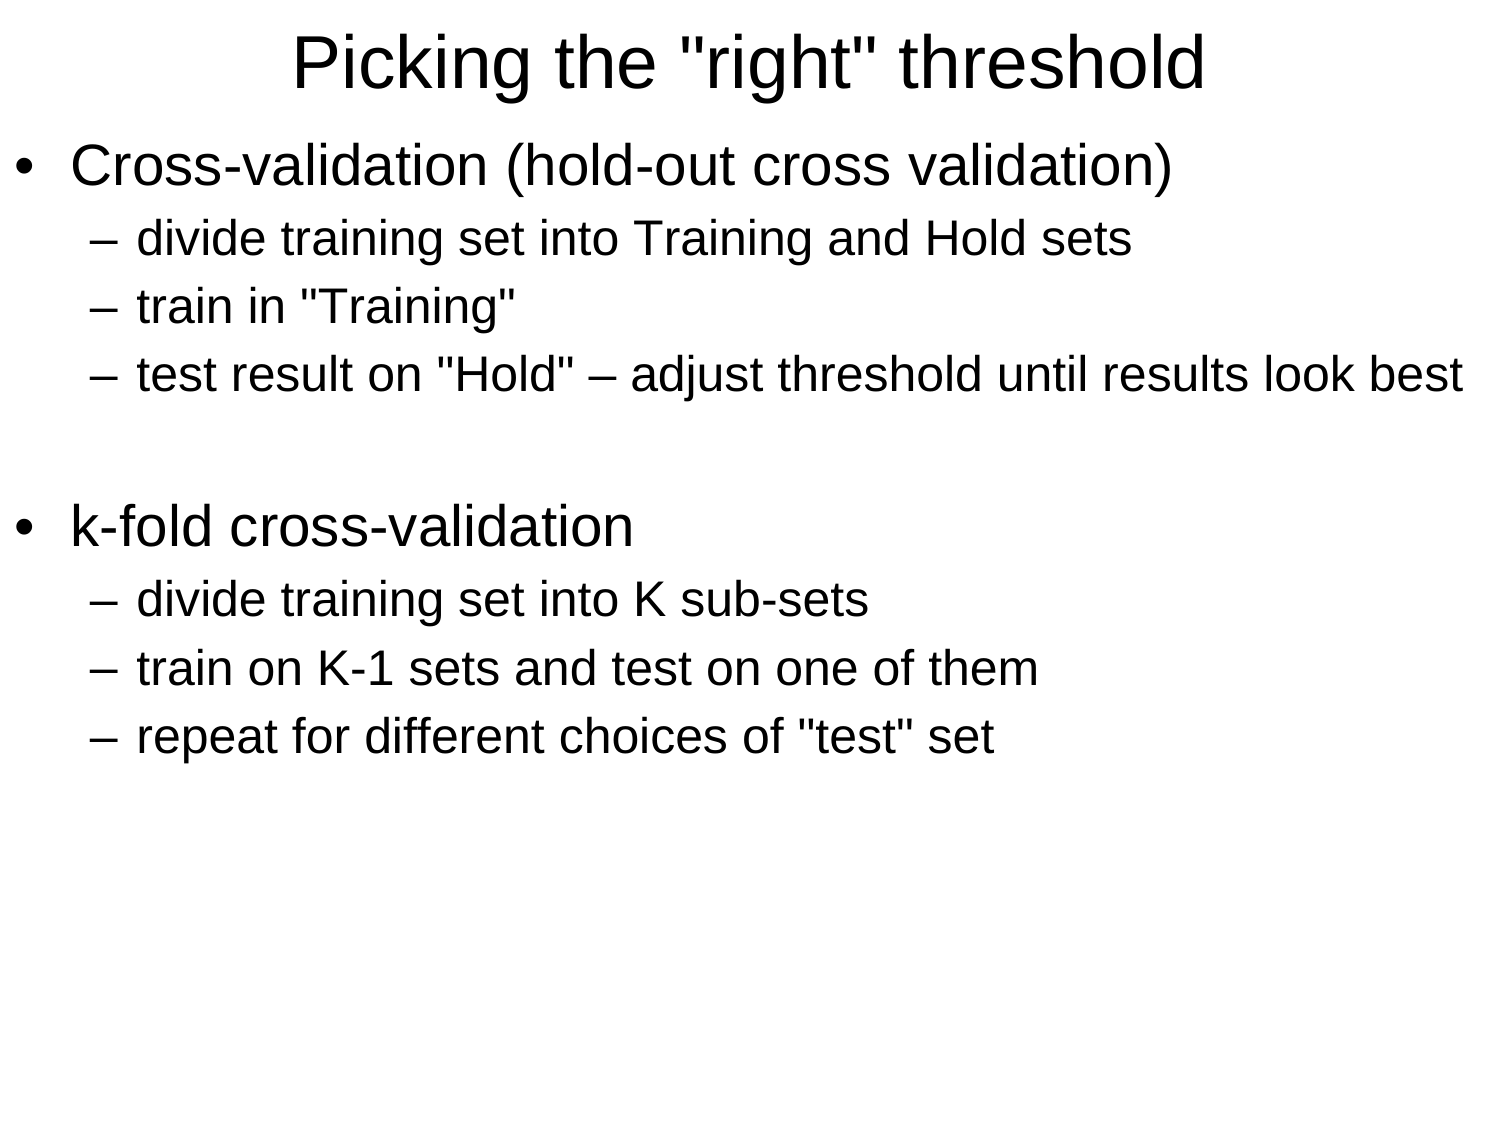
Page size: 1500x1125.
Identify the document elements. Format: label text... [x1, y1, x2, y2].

title Picking the "right" threshold [0, 12, 1500, 113]
list Cross-validation (hold-out cross validation) divide training set into Training and Hold sets train in "Training" test result on "Hold" – adjust threshold until results look best k-fold cross-validation divide training set into K sub-sets train on K-1 sets and test on one of them repeat for different choices of "test" set [0, 124, 1500, 1125]
